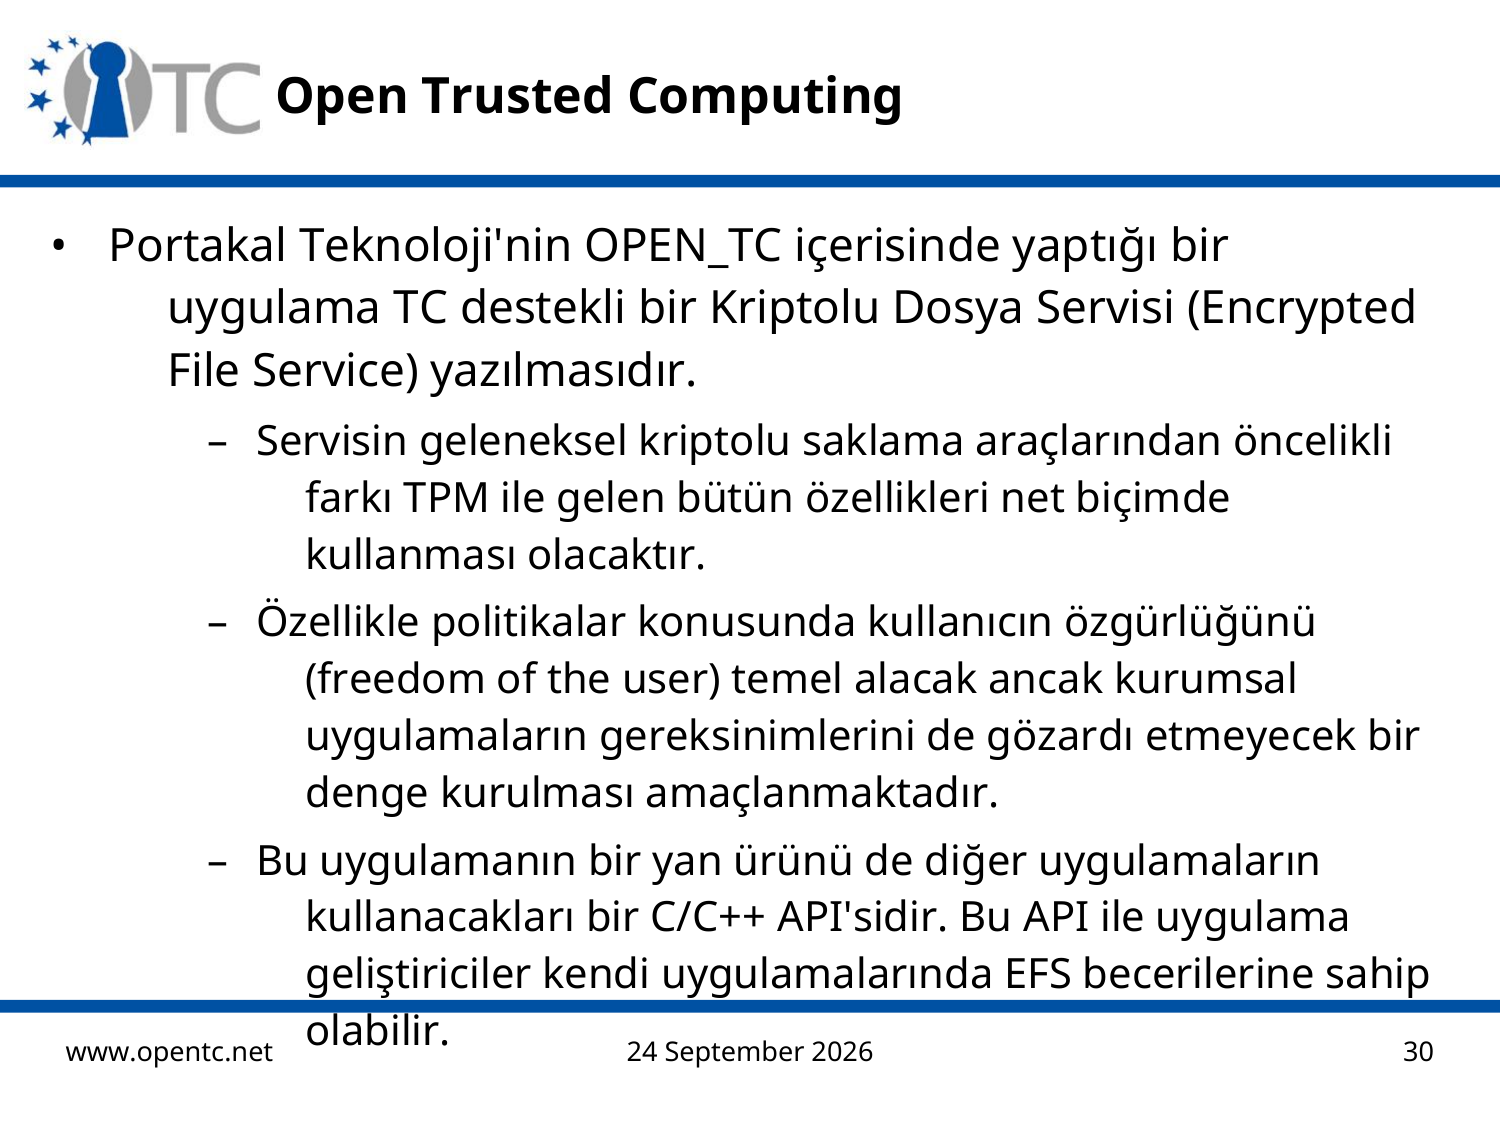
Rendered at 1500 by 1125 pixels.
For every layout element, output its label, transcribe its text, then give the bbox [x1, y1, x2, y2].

title Open Trusted Computing [275, 7, 1450, 181]
picture [24, 30, 263, 150]
list Portakal Teknoloji'nin OPEN_TC içerisinde yaptığı bir uygulama TC destekli bir Kriptolu Dosya Servisi (Encrypted File Service) yazılmasıdır. Servisin geleneksel kriptolu saklama araçlarından öncelikli farkı TPM ile gelen bütün özellikleri net biçimde kullanması olacaktır. Özellikle politikalar konusunda kullanıcın özgürlüğünü (freedom of the user) temel alacak ancak kurumsal uygulamaların gereksinimlerini de gözardı etmeyecek bir denge kurulması amaçlanmaktadır. Bu uygulamanın bir yan ürünü de diğer uygulamaların kullanacakları bir C/C++ API'sidir. Bu API ile uygulama geliştiriciler kendi uygulamalarında EFS becerilerine sahip olabilir. [50, 212, 1450, 888]
